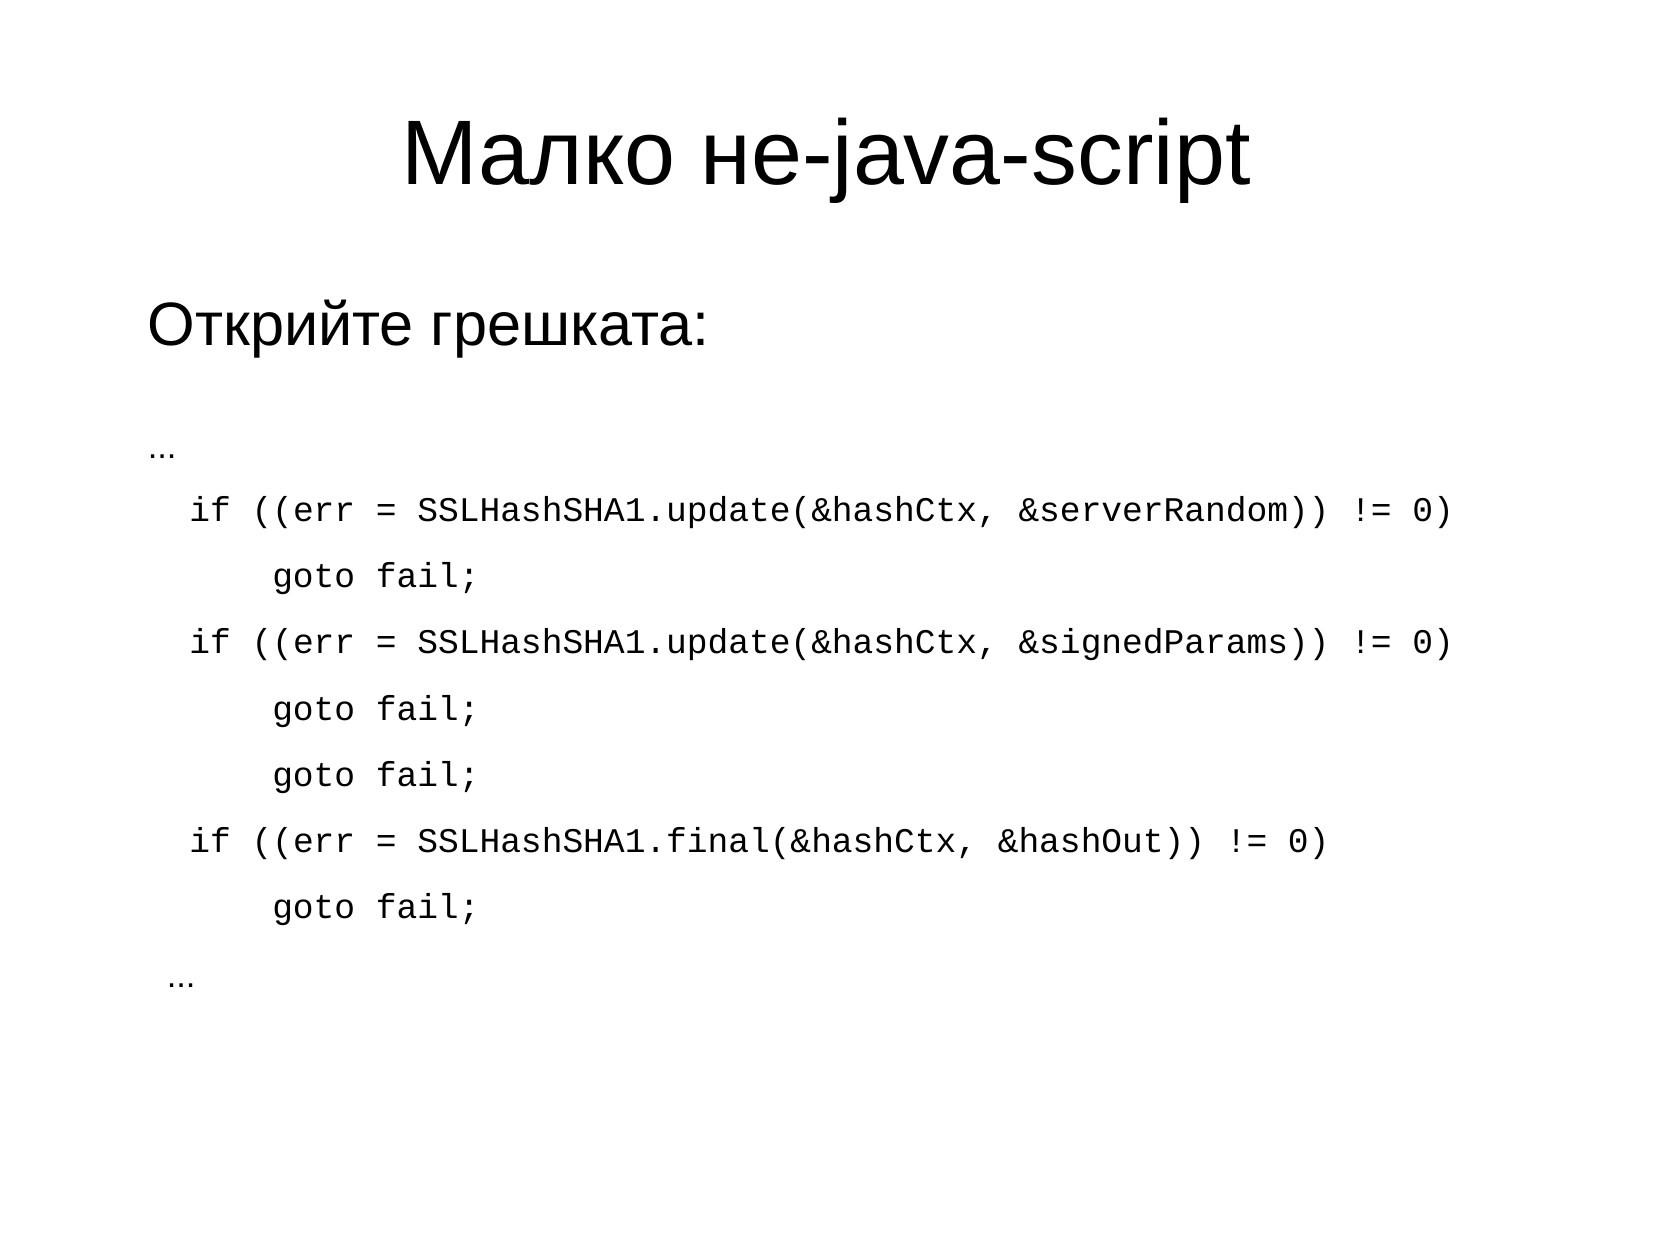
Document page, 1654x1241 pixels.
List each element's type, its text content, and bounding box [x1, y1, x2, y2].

list Открийте грешката: ... if ((err = SSLHashSHA1.update(&hashCtx, &serverRandom)) != 0) goto fail; if ((err = SSLHashSHA1.update(&hashCtx, &signedParams)) != 0) goto fail; goto fail; if ((err = SSLHashSHA1.final(&hashCtx, &hashOut)) != 0) goto fail; ... [82, 290, 1571, 1010]
title Малко не-java-script [82, 49, 1571, 257]
